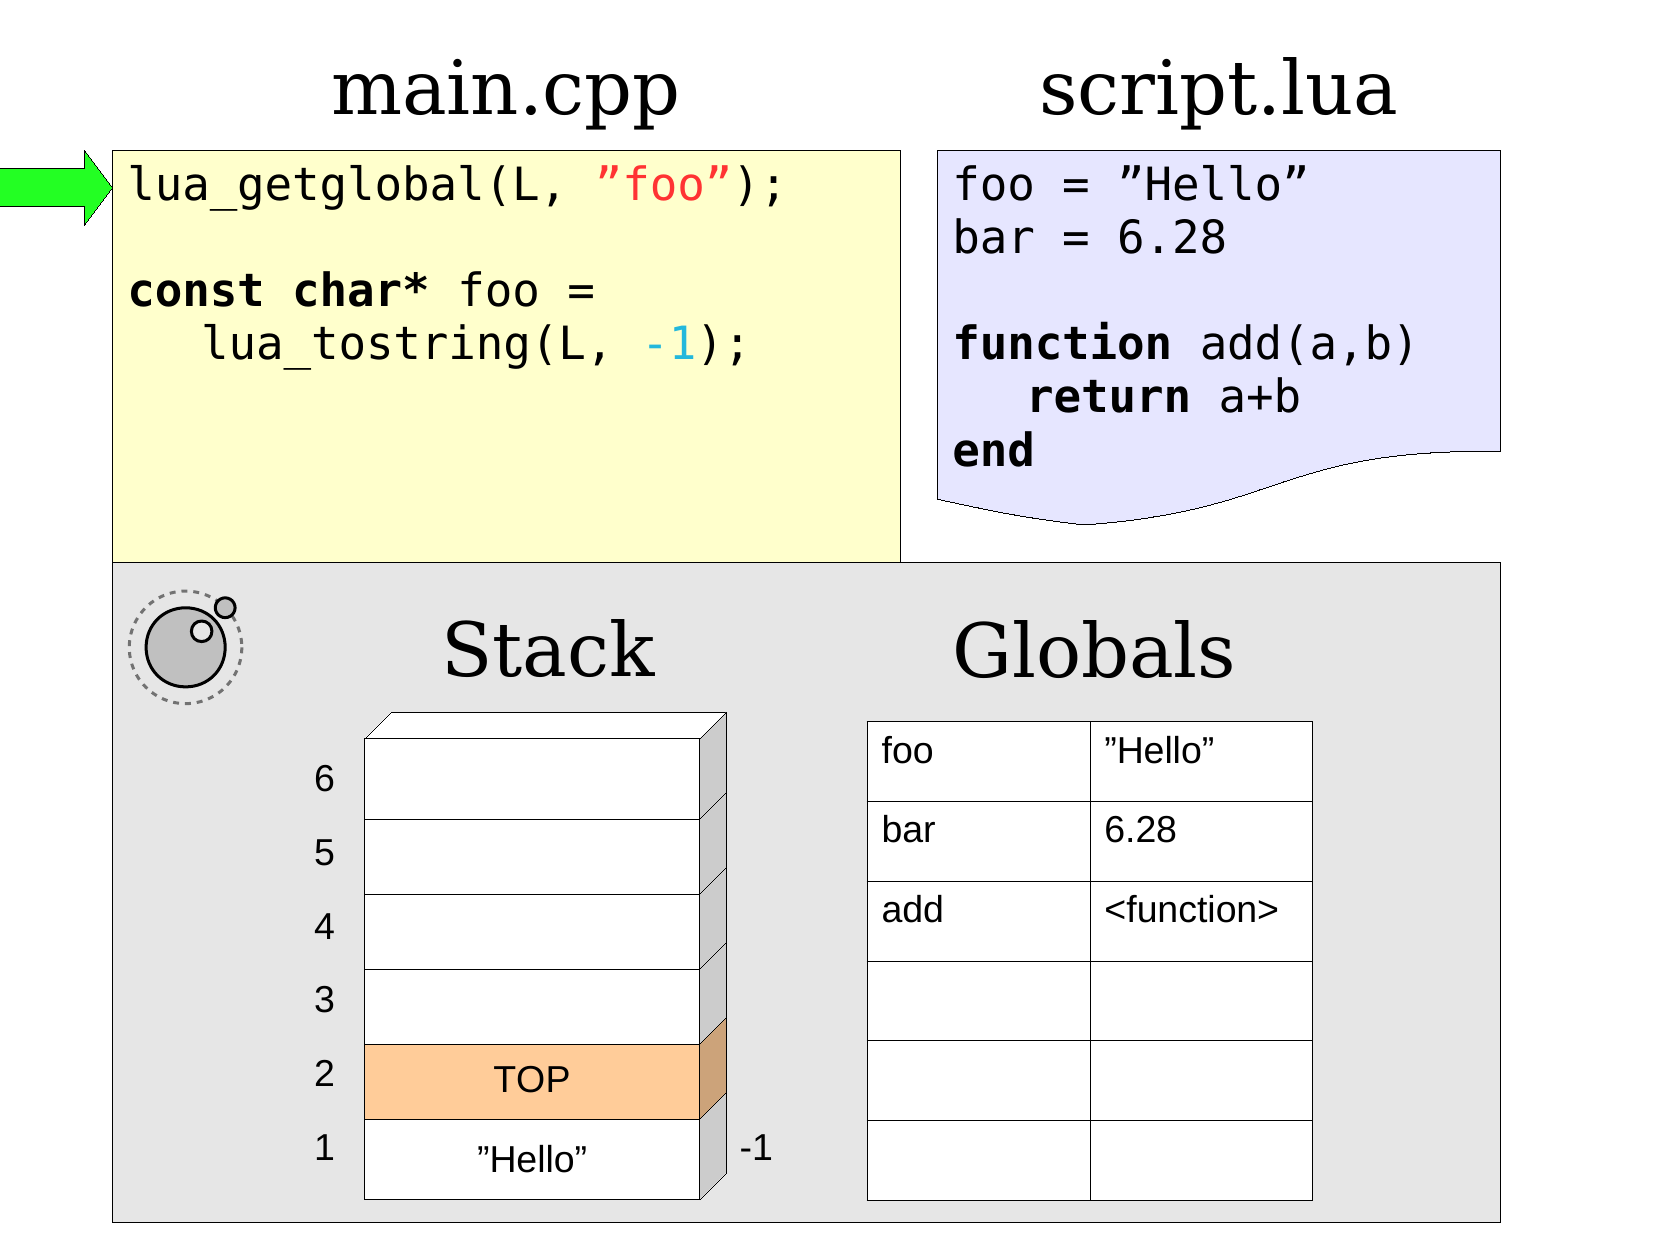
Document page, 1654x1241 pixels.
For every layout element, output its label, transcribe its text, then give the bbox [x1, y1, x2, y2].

table_header 6 [300, 751, 364, 824]
table_cell 5 [300, 825, 364, 897]
table_header foo [868, 722, 1090, 801]
text_box Stack [426, 599, 670, 702]
text_box [0, 150, 113, 226]
table_header [727, 751, 787, 824]
table_cell [727, 898, 787, 971]
table_cell 2 [300, 1046, 364, 1118]
table_cell [868, 1121, 1090, 1200]
table_cell 4 [300, 898, 364, 971]
table_cell [727, 972, 787, 1045]
table_cell [727, 1046, 787, 1118]
text_box Globals [937, 600, 1252, 713]
table_cell [1091, 1041, 1312, 1120]
table_cell [868, 962, 1090, 1040]
text_box foo = ”Hello” bar = 6.28 function add(a,b) return a+b end [937, 150, 1501, 525]
table_cell -1 [709, 1119, 787, 1192]
table_header ”Hello” [1091, 722, 1312, 801]
table_cell [727, 825, 787, 897]
table_cell 3 [300, 972, 364, 1045]
text_box lua_getglobal(L, ”foo”); const char* foo = lua_tostring(L, -1); [112, 150, 901, 563]
table_cell 6.28 [1091, 802, 1312, 881]
table_cell <function> [1091, 882, 1312, 961]
table_cell [868, 1041, 1090, 1120]
text_box TOP [364, 1045, 699, 1120]
text_box [112, 562, 1501, 1223]
table_cell [1091, 962, 1312, 1040]
text_box ”Hello” [364, 1120, 699, 1200]
table_cell add [868, 882, 1090, 961]
text_box script.lua [937, 37, 1501, 140]
table_cell 1 [300, 1119, 364, 1192]
table_cell [1091, 1121, 1312, 1200]
text_box main.cpp [112, 37, 901, 140]
table_cell bar [868, 802, 1090, 881]
